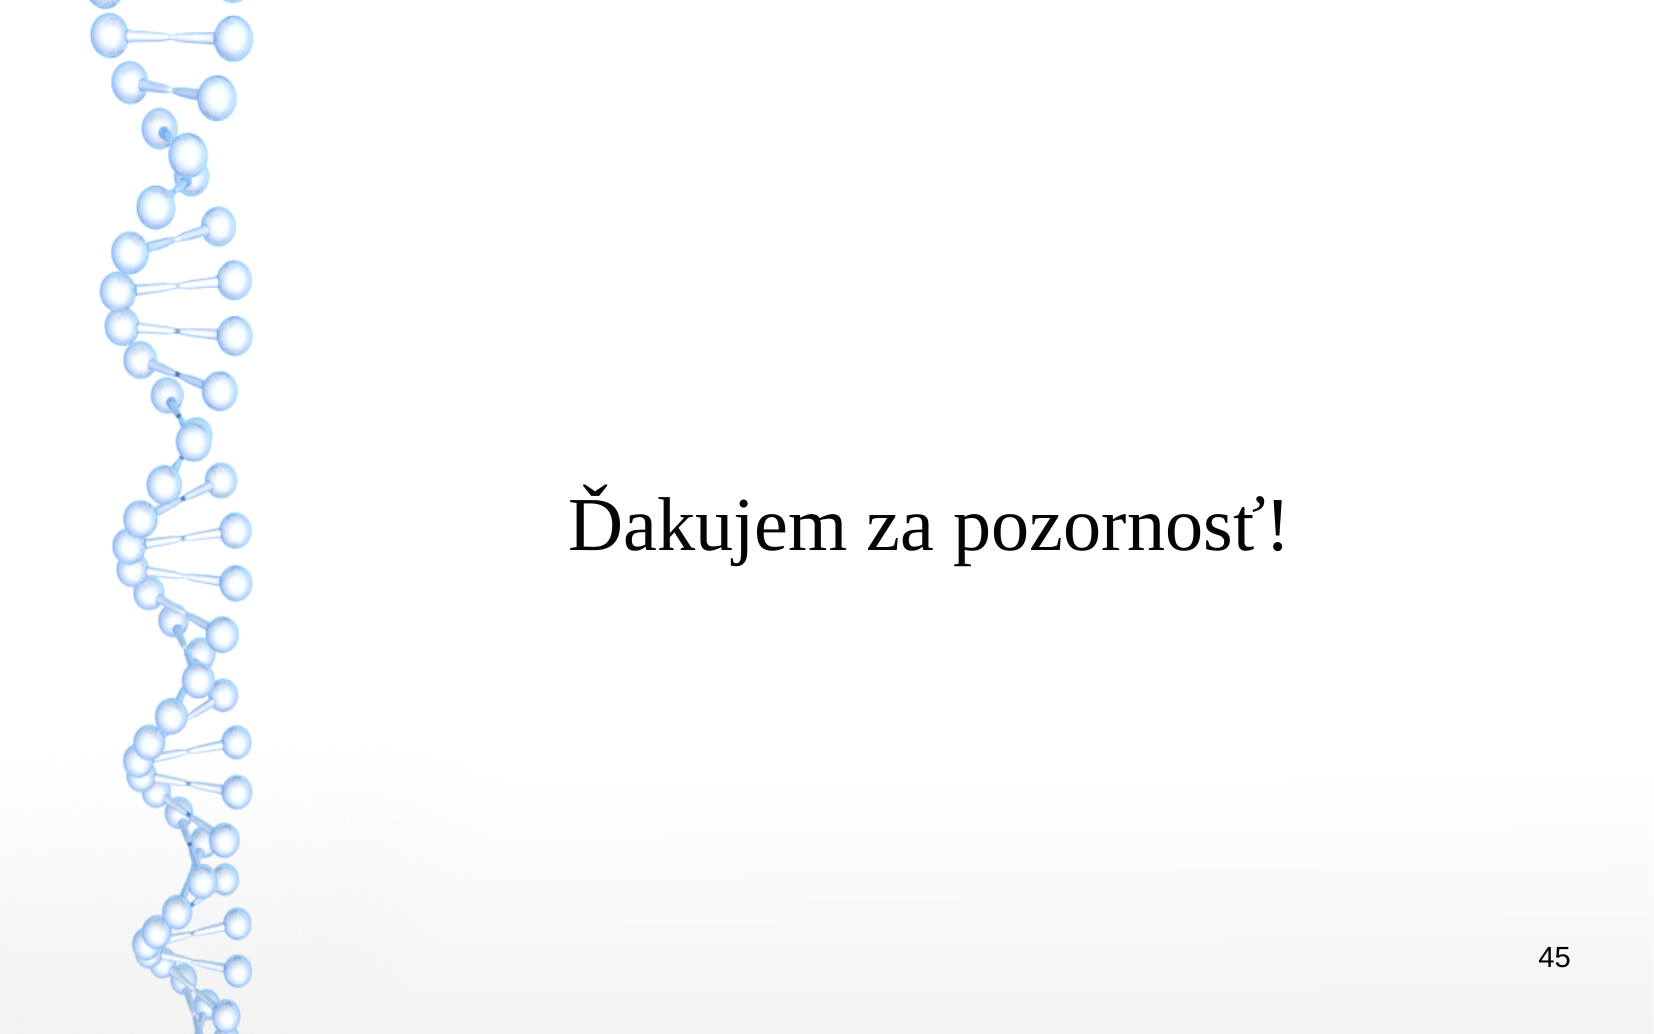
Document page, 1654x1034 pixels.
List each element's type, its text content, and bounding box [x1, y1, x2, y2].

title Ďakujem za pozornosť! [265, 439, 1595, 611]
picture [0, 0, 1654, 1034]
